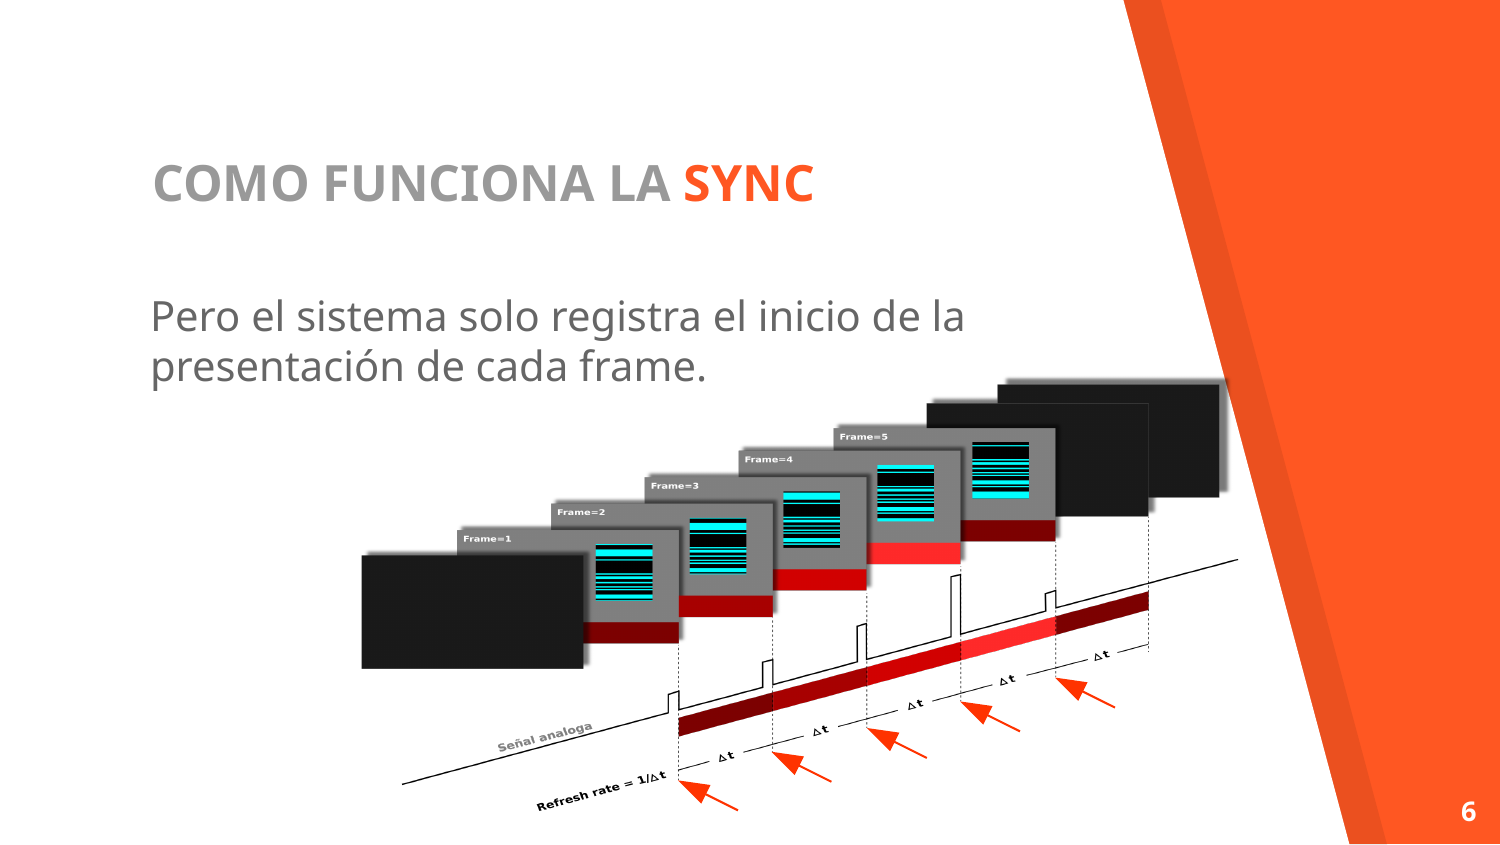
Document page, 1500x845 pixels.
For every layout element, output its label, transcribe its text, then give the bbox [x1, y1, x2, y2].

title COMO FUNCIONA LA SYNC [137, 146, 1011, 227]
list Pero el sistema solo registra el inicio de la presentación de cada frame. [135, 285, 1156, 406]
picture [345, 367, 1250, 811]
slide_number <number> [1401, 779, 1492, 845]
